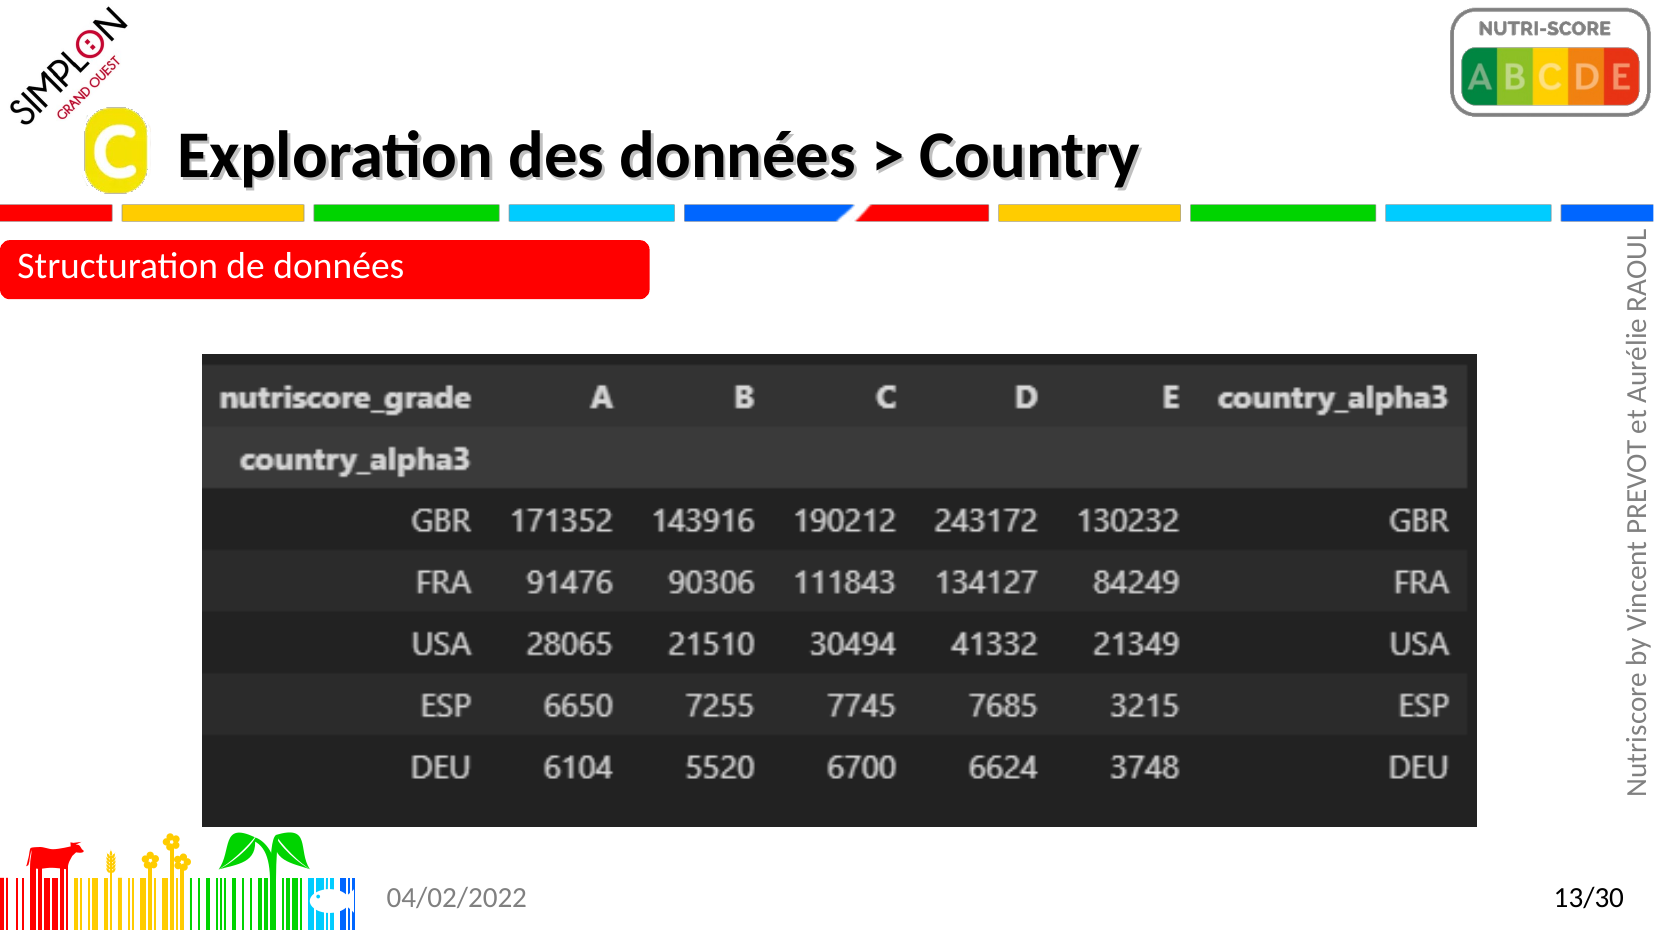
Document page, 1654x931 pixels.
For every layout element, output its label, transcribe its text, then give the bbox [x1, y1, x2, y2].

picture [0, 354, 1477, 930]
title Exploration des données > Country [177, 108, 1571, 213]
text_box Structuration de données [0, 240, 650, 300]
picture [2, 2, 147, 147]
picture [1448, 4, 1654, 119]
picture [0, 200, 1654, 225]
picture [82, 106, 151, 195]
